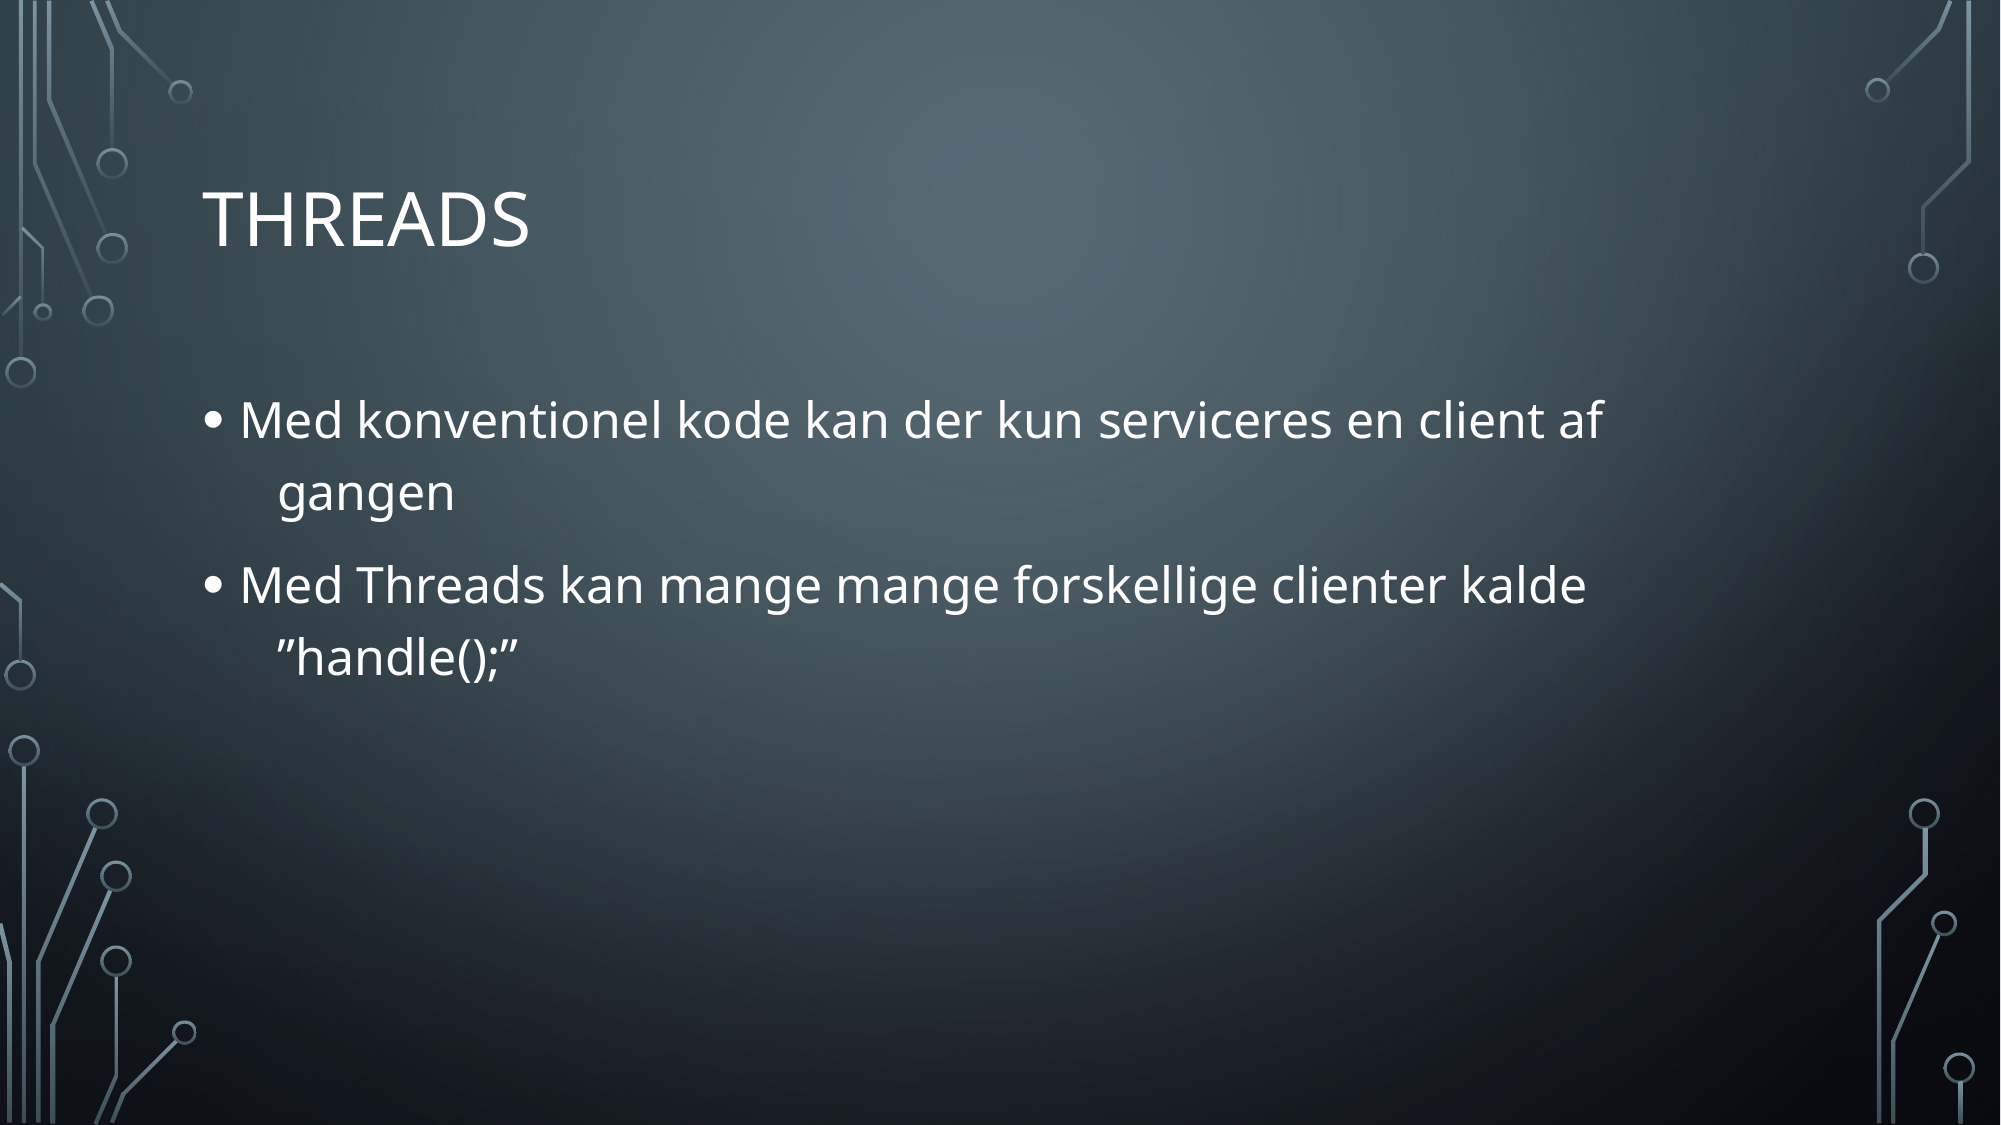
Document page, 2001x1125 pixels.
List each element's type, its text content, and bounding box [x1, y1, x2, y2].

title Threads [187, 101, 1813, 344]
list Med konventionel kode kan der kun serviceres en client af gangen Med Threads kan mange mange forskellige clienter kalde ”handle();” [187, 369, 1813, 951]
